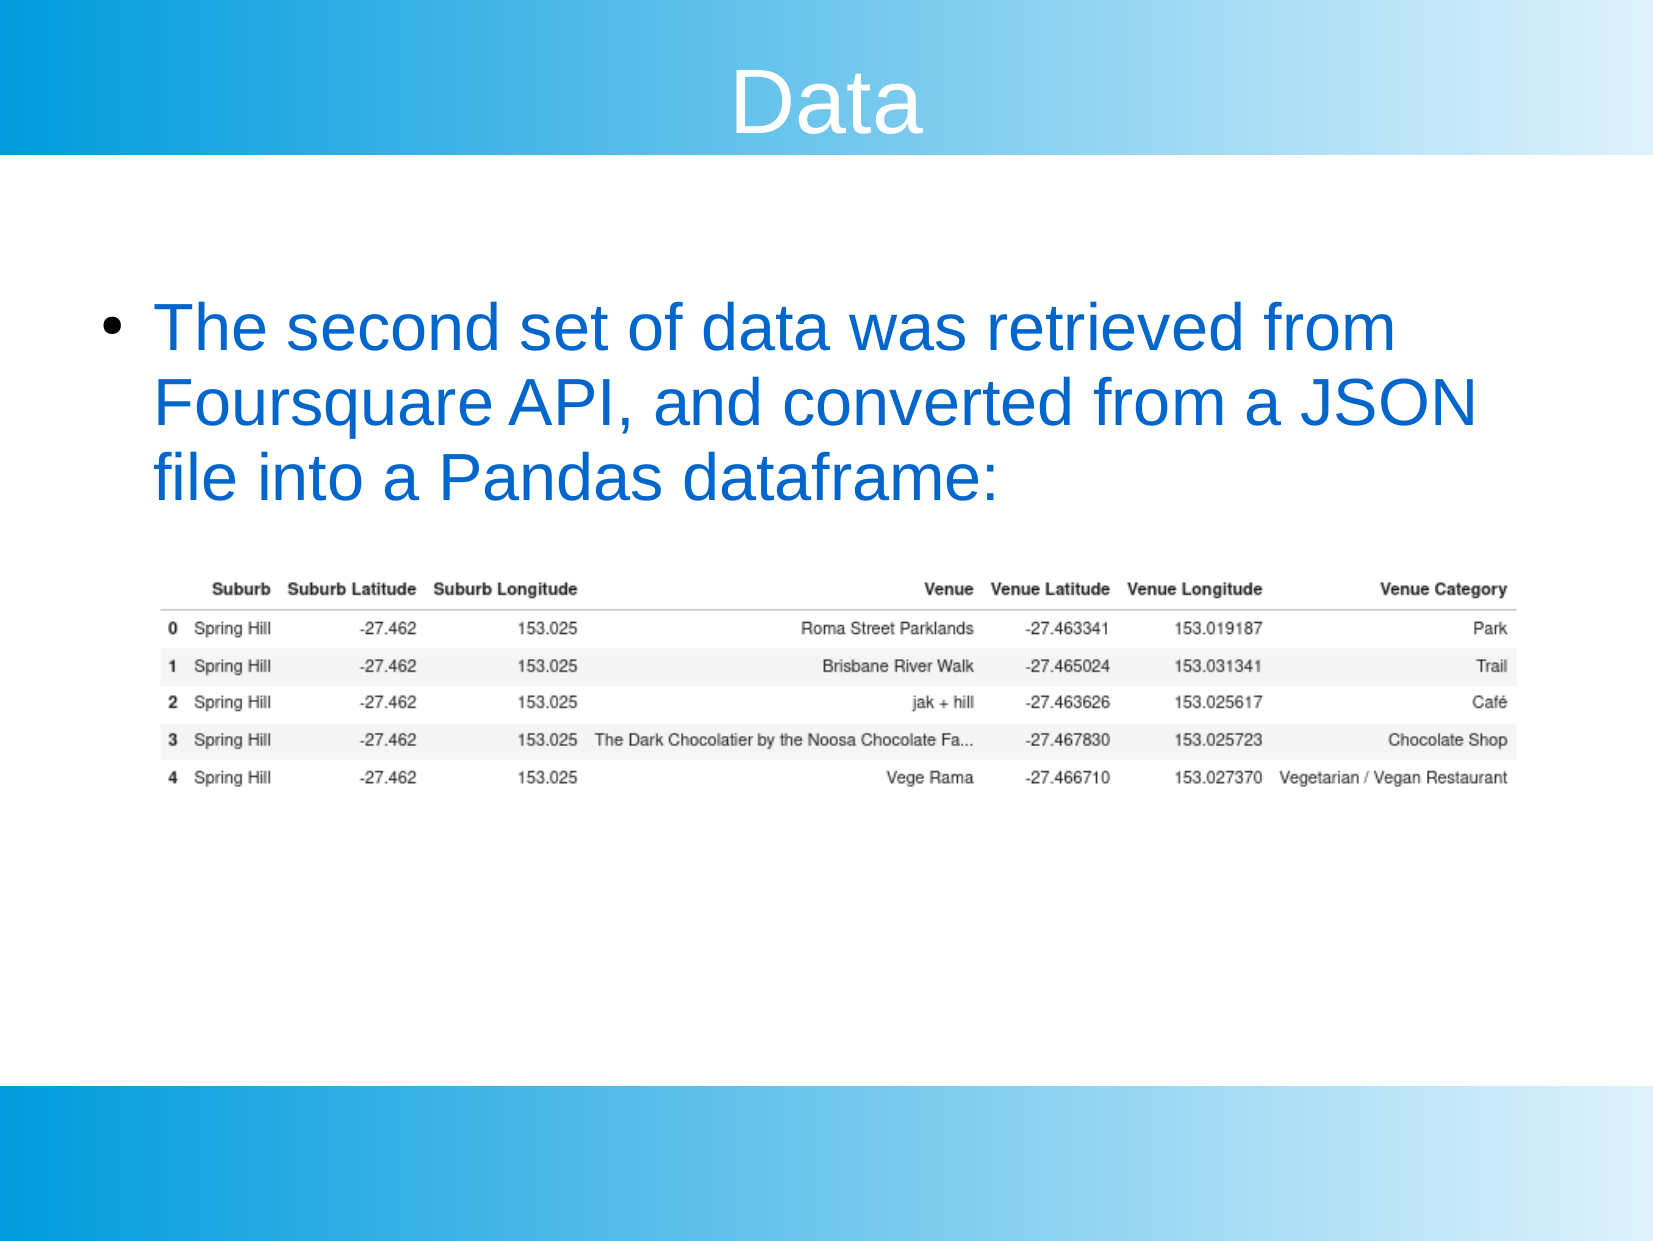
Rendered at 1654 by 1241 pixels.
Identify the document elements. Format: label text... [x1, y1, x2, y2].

picture [153, 578, 1534, 812]
list The second set of data was retrieved from Foursquare API, and converted from a JSON file into a Pandas dataframe: [82, 290, 1571, 1010]
title Data [82, 49, 1571, 155]
